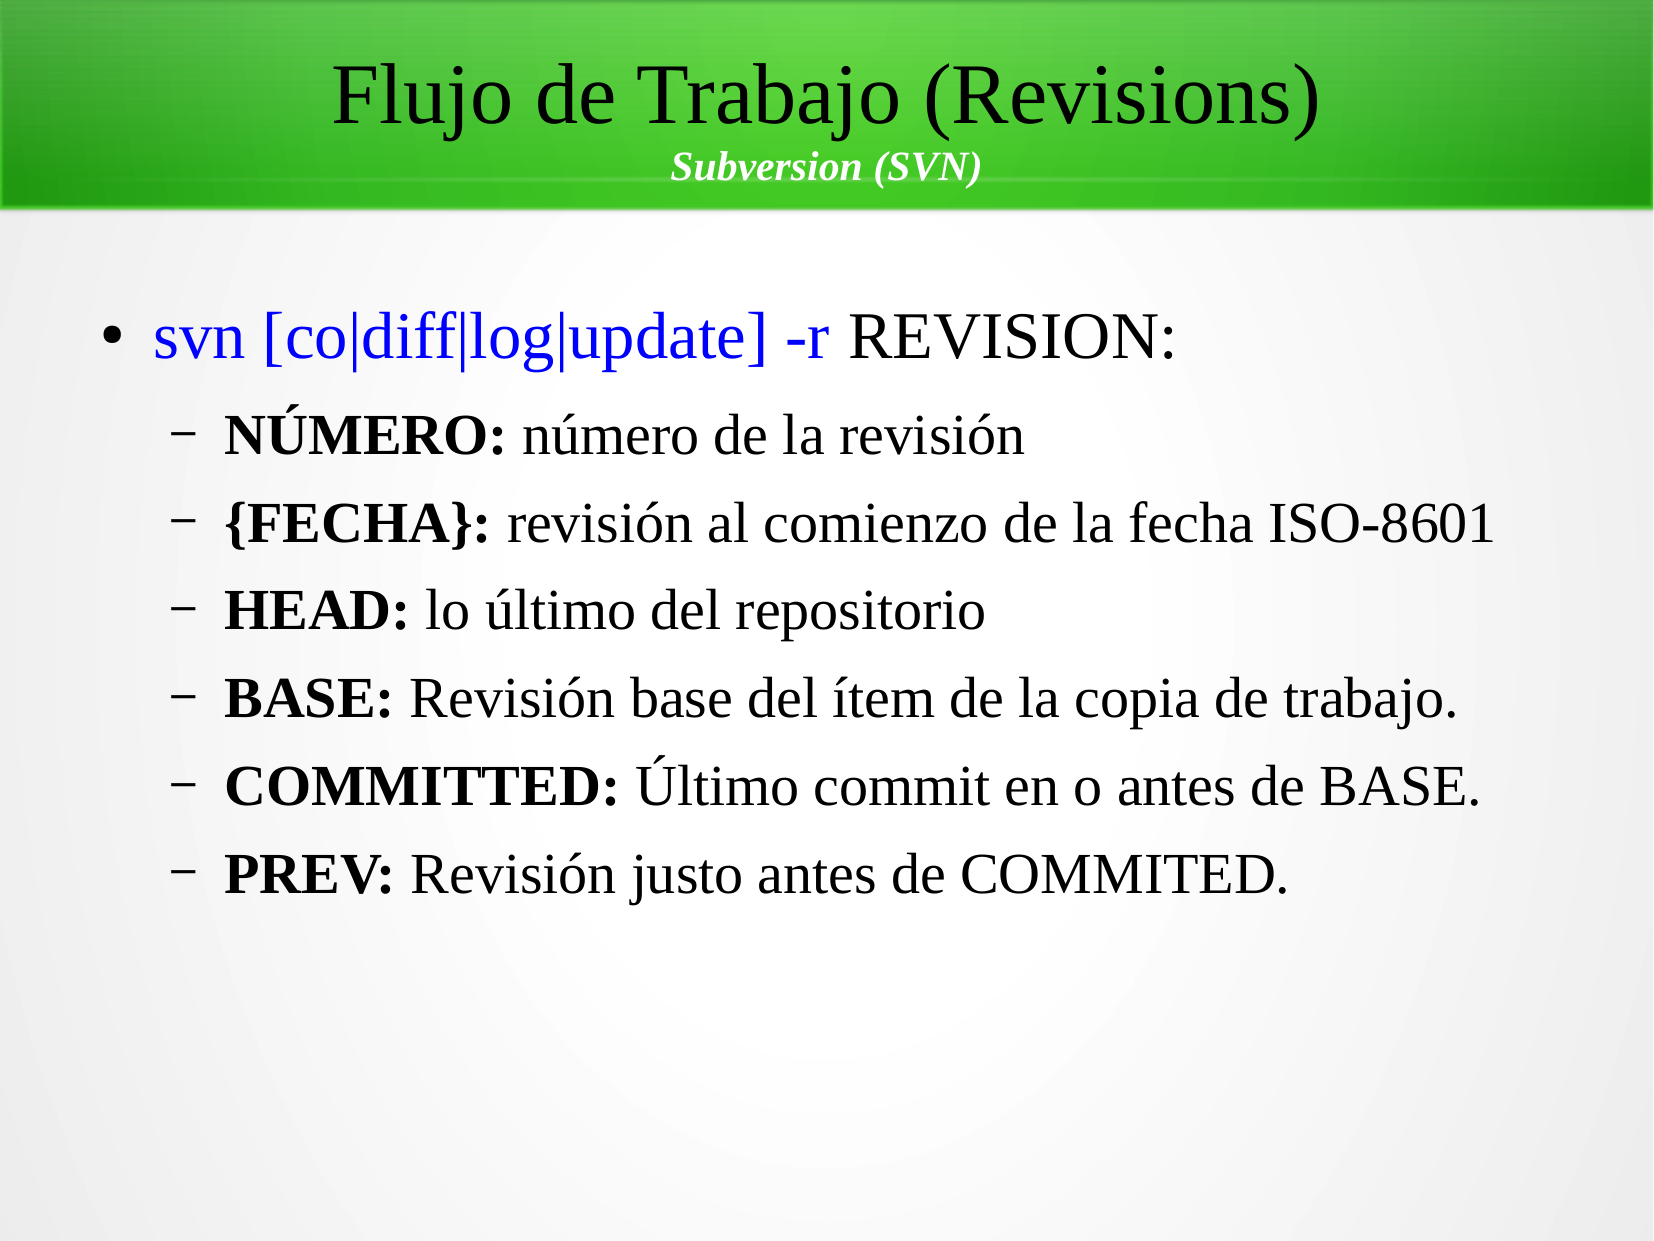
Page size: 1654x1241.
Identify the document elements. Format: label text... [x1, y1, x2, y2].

picture [0, 0, 1654, 1241]
list svn [co|diff|log|update] -r REVISION: NÚMERO: número de la revisión {FECHA}: revisión al comienzo de la fecha ISO-8601 HEAD: lo último del repositorio BASE: Revisión base del ítem de la copia de trabajo. COMMITTED: Último commit en o antes de BASE. PREV: Revisión justo antes de COMMITED. [82, 299, 1571, 1019]
title Flujo de Trabajo (Revisions) Subversion (SVN) [82, 46, 1571, 190]
